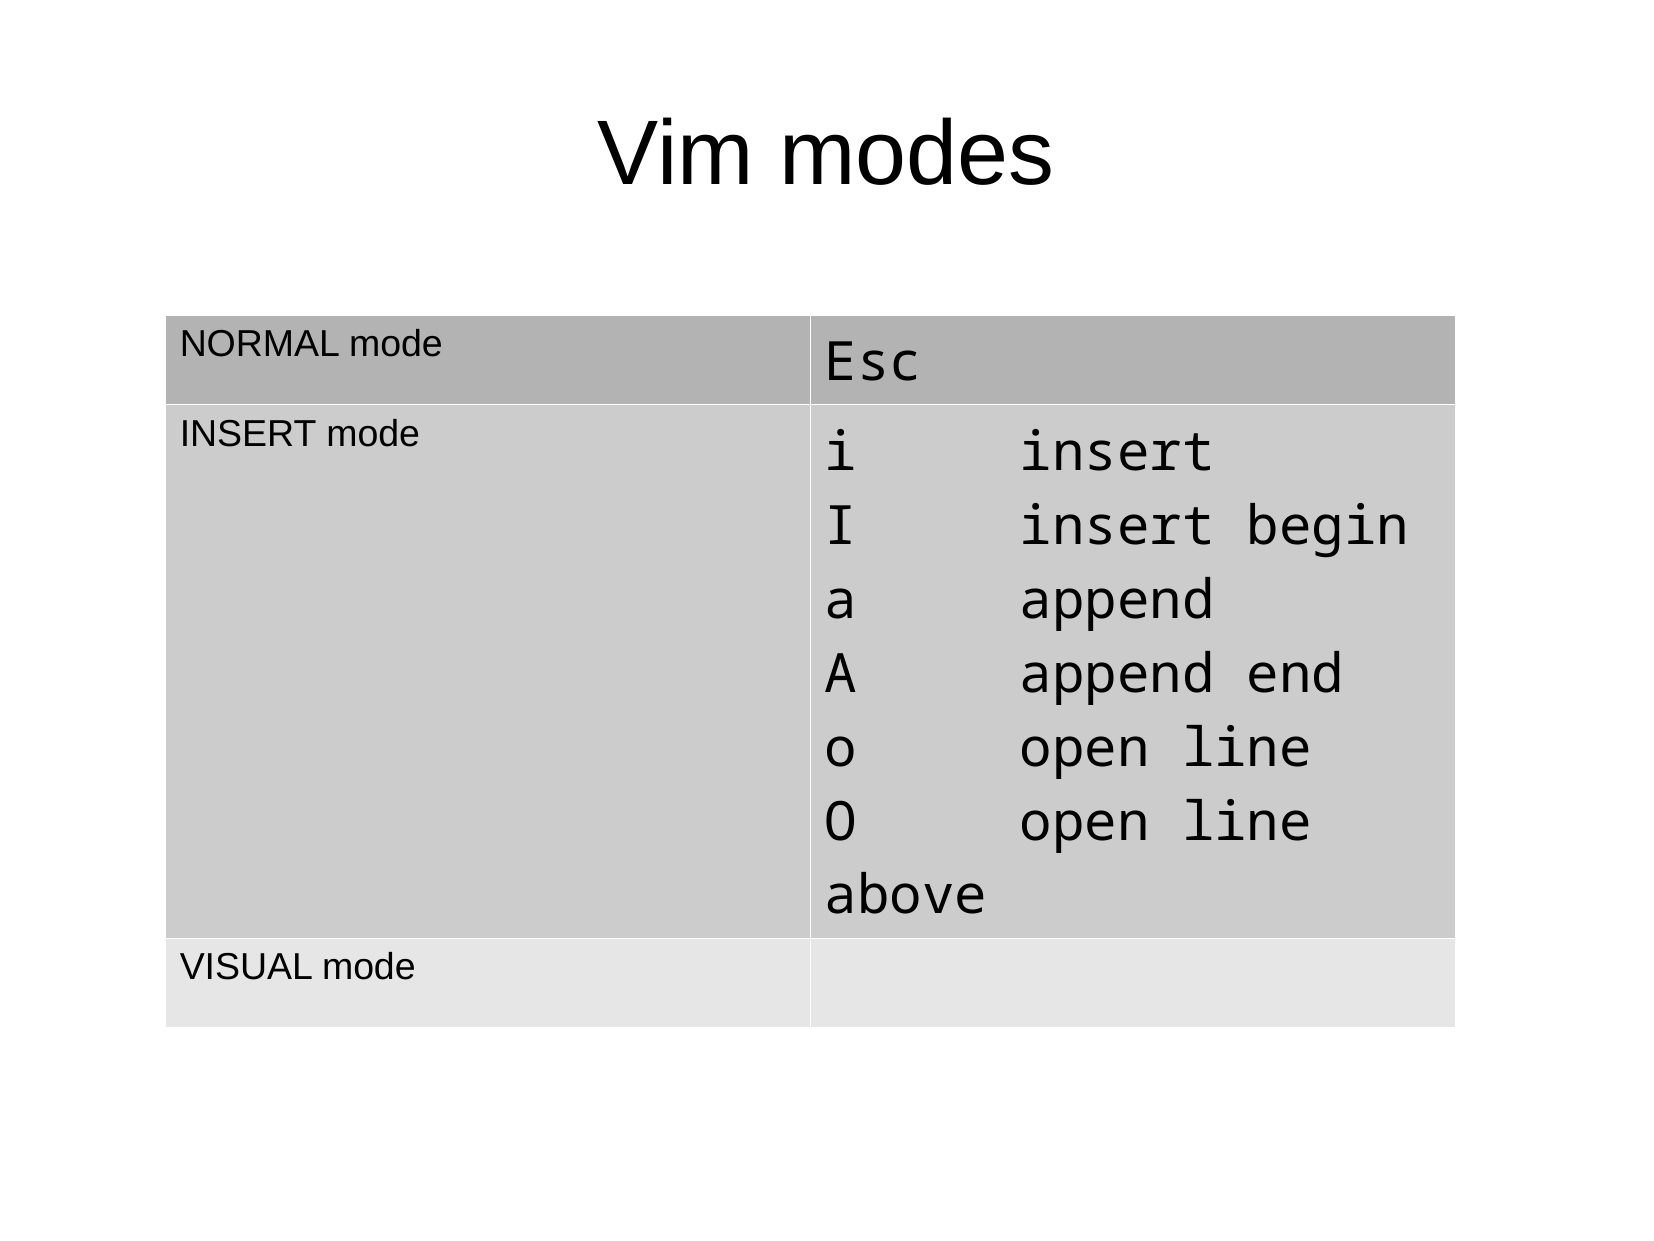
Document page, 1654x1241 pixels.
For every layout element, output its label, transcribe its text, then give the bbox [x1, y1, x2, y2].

table_cell INSERT mode [166, 405, 810, 938]
table_header Esc [811, 316, 1455, 404]
table_header NORMAL mode [166, 316, 810, 404]
table_cell i insert I insert begin a append A append end o open line O open line above [811, 405, 1455, 938]
table_cell VISUAL mode [166, 939, 810, 1027]
title Vim modes [82, 49, 1571, 257]
table_cell [811, 939, 1455, 1027]
